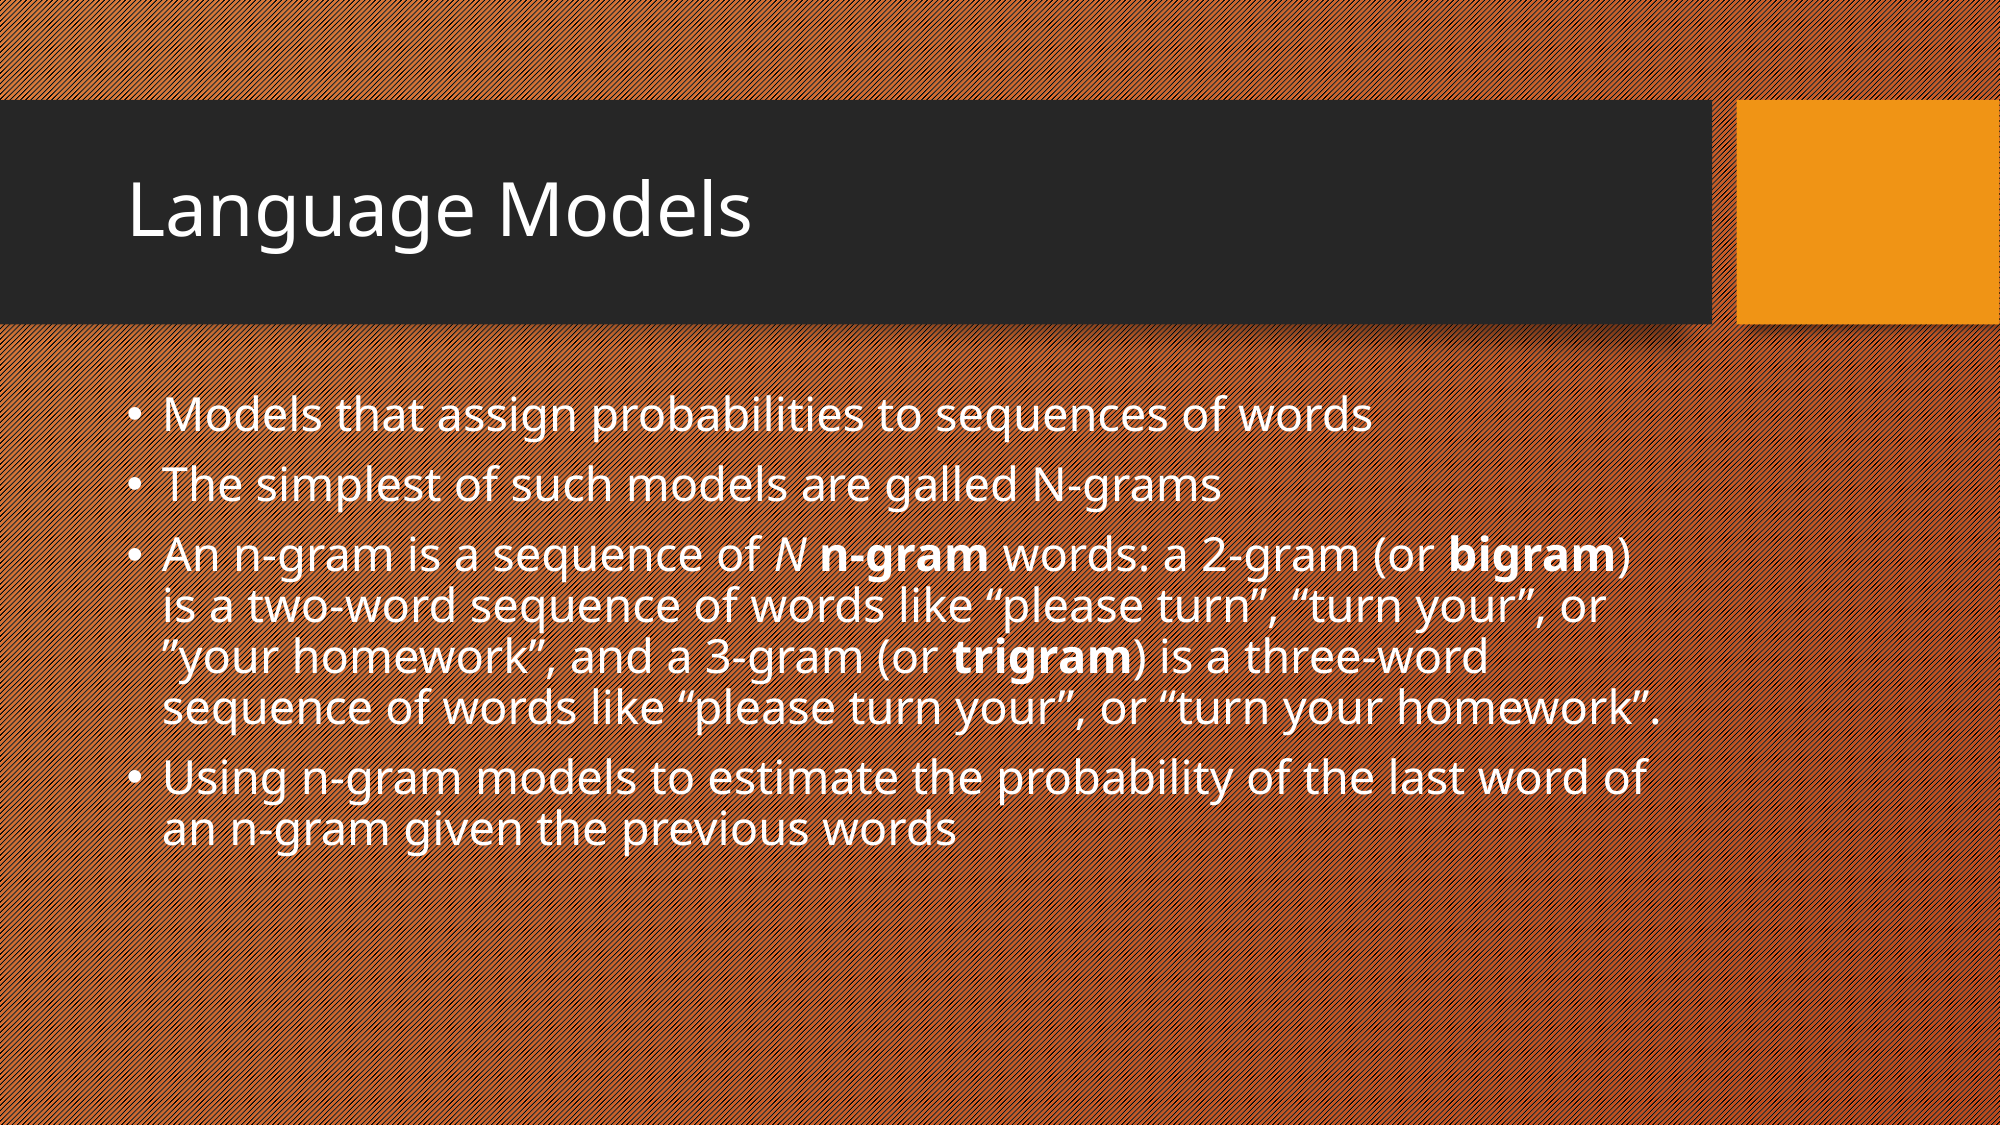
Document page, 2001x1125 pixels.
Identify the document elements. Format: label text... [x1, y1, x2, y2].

picture [0, 0, 2000, 1125]
list Models that assign probabilities to sequences of words The simplest of such models are galled N-grams An n-gram is a sequence of N n-gram words: a 2-gram (or bigram) is a two-word sequence of words like “please turn”, “turn your”, or ”your homework”, and a 3-gram (or trigram) is a three-word sequence of words like “please turn your”, or “turn your homework”. Using n-gram models to estimate the probability of the last word of an n-gram given the previous words [111, 383, 1689, 974]
title Language Models [111, 123, 1689, 301]
